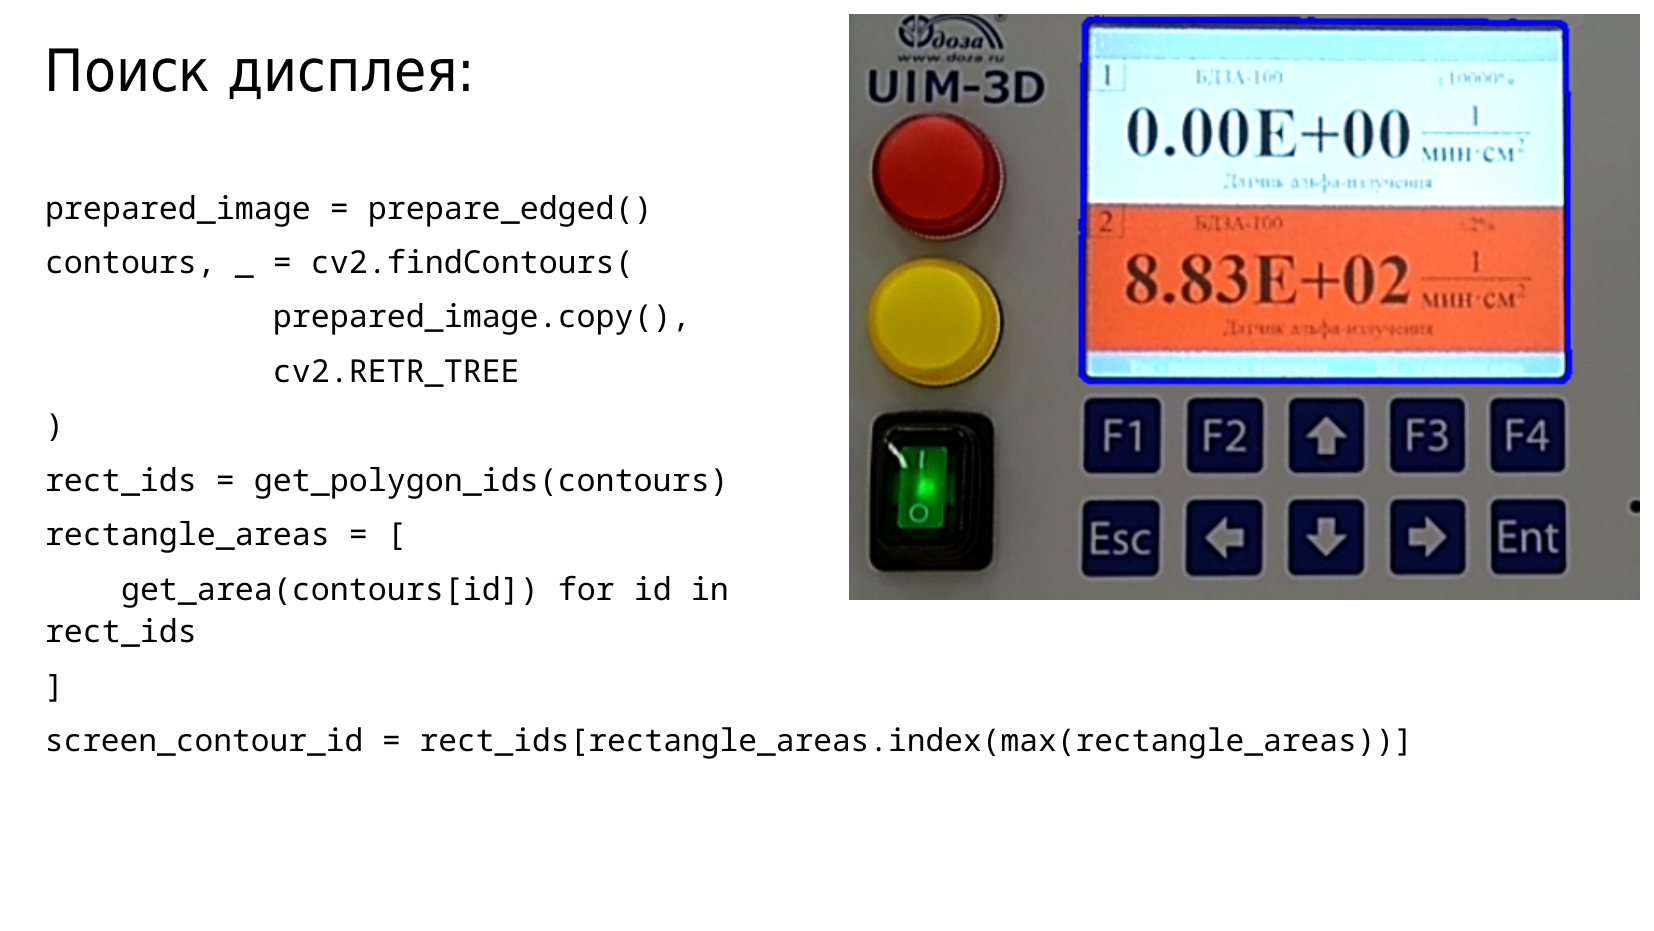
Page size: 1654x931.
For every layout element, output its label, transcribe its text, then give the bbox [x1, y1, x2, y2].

picture [849, 14, 1640, 601]
list prepared_image = prepare_edged() contours, _ = cv2.findContours( prepared_image.copy(), cv2.RETR_TREE ) rect_ids = get_polygon_ids(contours) rectangle_areas = [ get_area(contours[id]) for id in rect_ids ] [45, 185, 841, 710]
text_box Поиск дисплея: [30, 30, 849, 113]
text_box screen_contour_id = rect_ids[rectangle_areas.index(max(rectangle_areas))] [30, 710, 1636, 894]
